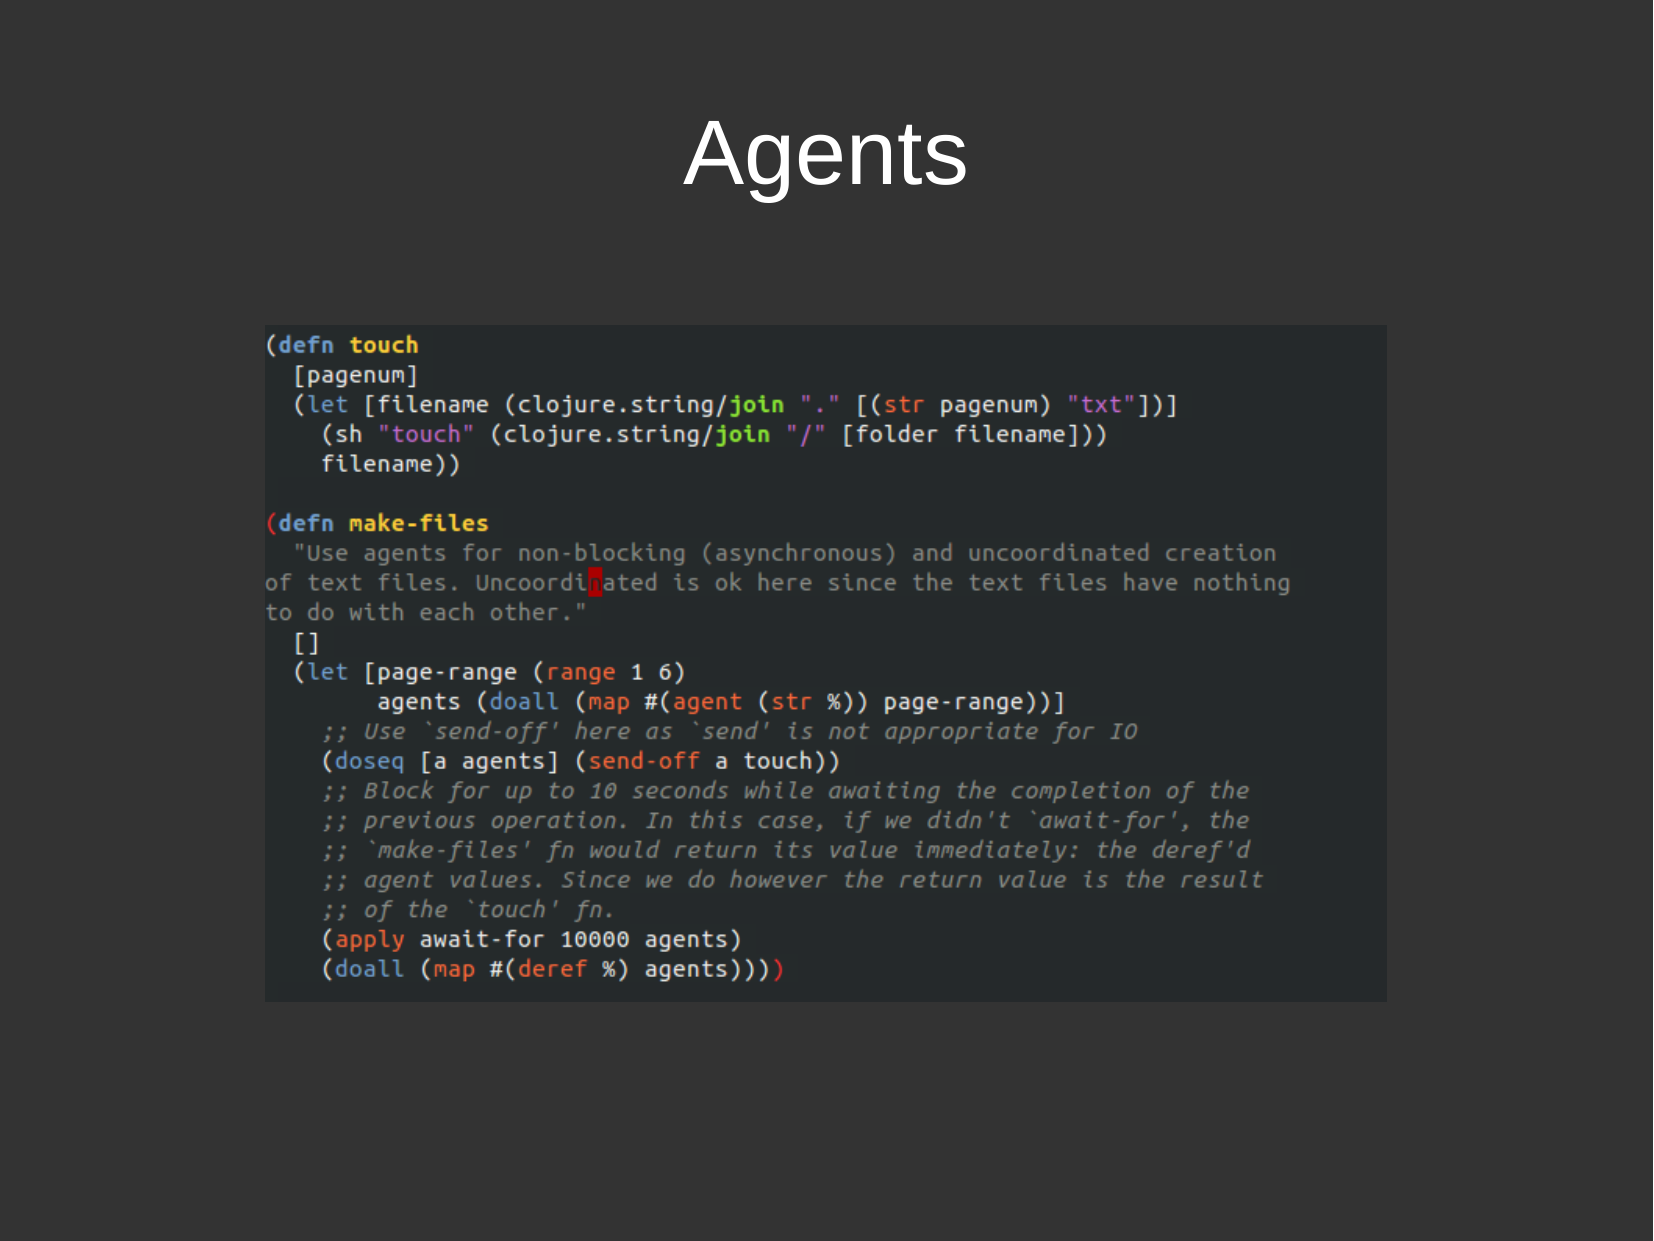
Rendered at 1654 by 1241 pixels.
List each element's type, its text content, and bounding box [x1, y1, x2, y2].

title Agents [82, 49, 1571, 257]
picture [265, 325, 1387, 1002]
